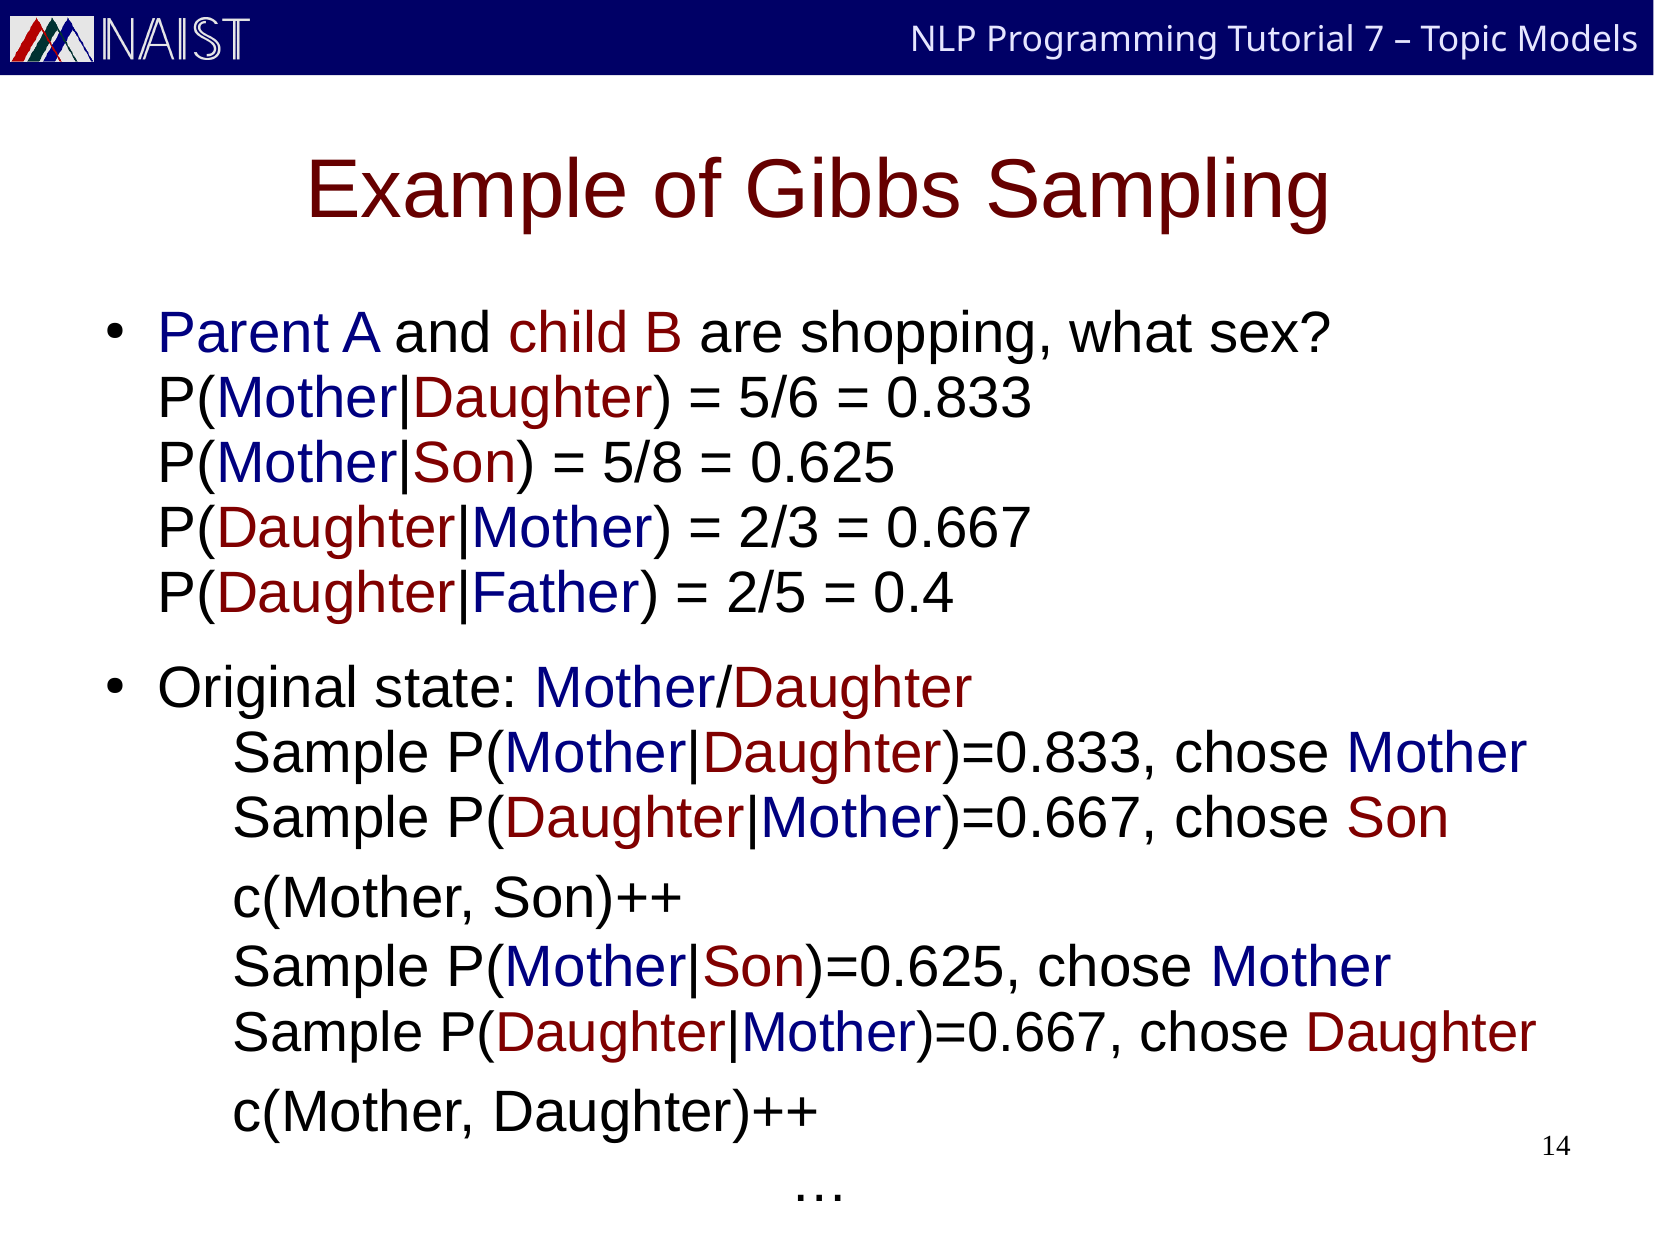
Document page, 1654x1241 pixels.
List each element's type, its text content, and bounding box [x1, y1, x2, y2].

picture [102, 17, 251, 60]
picture [10, 16, 94, 62]
title Example of Gibbs Sampling [75, 100, 1564, 277]
list Parent A and child B are shopping, what sex? P(Mother|Daughter) = 5/6 = 0.833 P(Mother|Son) = 5/8 = 0.625 P(Daughter|Mother) = 2/3 = 0.667 P(Daughter|Father) = 2/5 = 0.4 Original state: Mother/Daughter Sample P(Mother|Daughter)=0.833, chose Mother Sample P(Daughter|Mother)=0.667, chose Son c(Mother, Son)++ Sample P(Mother|Son)=0.625, chose Mother Sample P(Daughter|Mother)=0.667, chose Daughter c(Mother, Daughter)++ … [86, 300, 1576, 1241]
